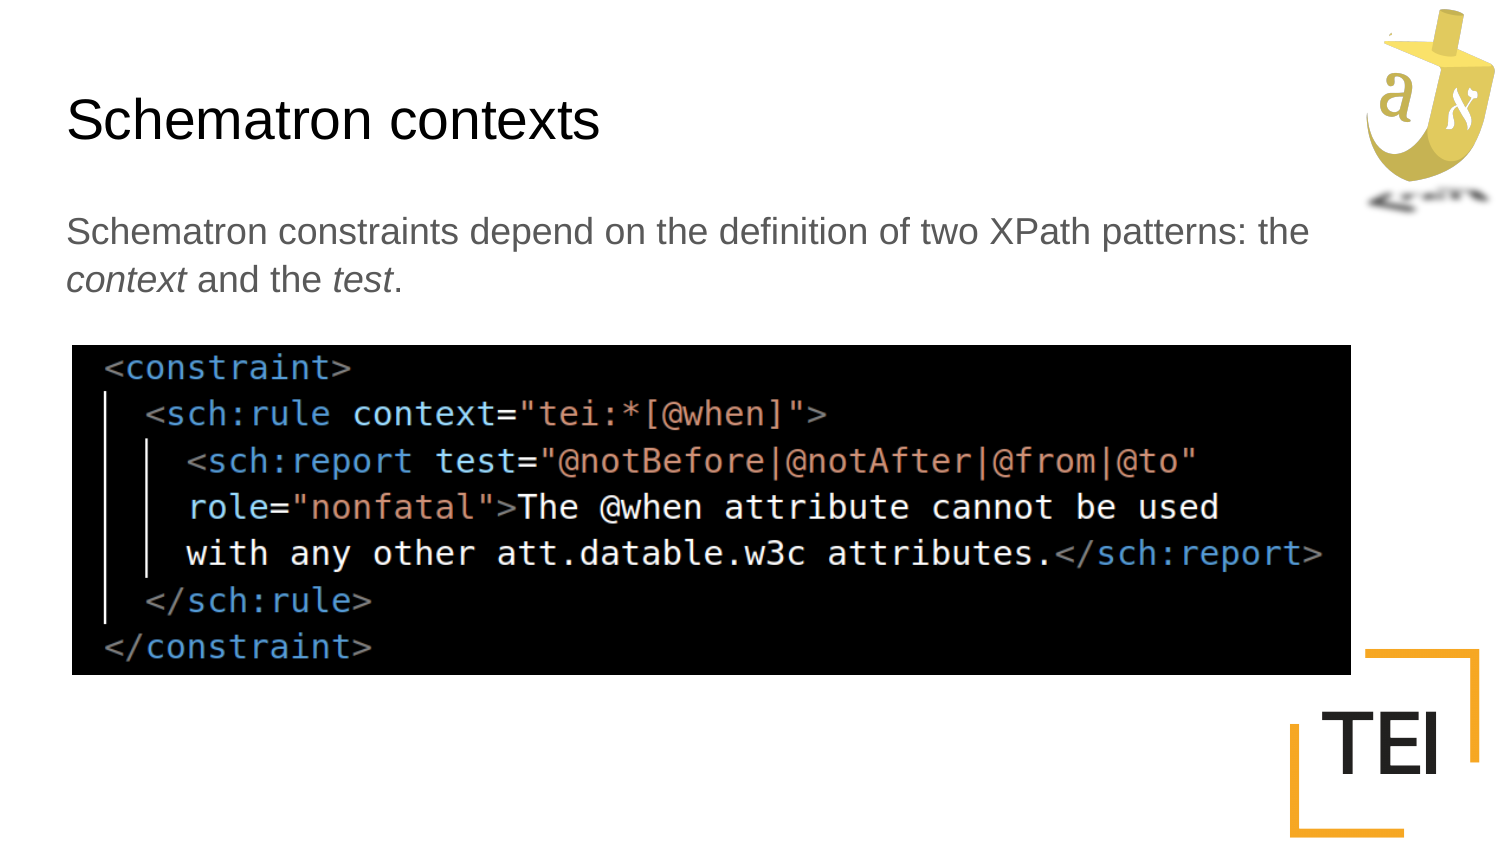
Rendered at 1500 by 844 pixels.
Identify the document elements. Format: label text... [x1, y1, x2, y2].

list Schematron constraints depend on the definition of two XPath patterns: the context and the test. [51, 189, 1449, 750]
title Schematron contexts [51, 72, 1449, 167]
picture [1285, 645, 1484, 844]
picture [72, 345, 1351, 675]
picture [1352, 0, 1500, 220]
